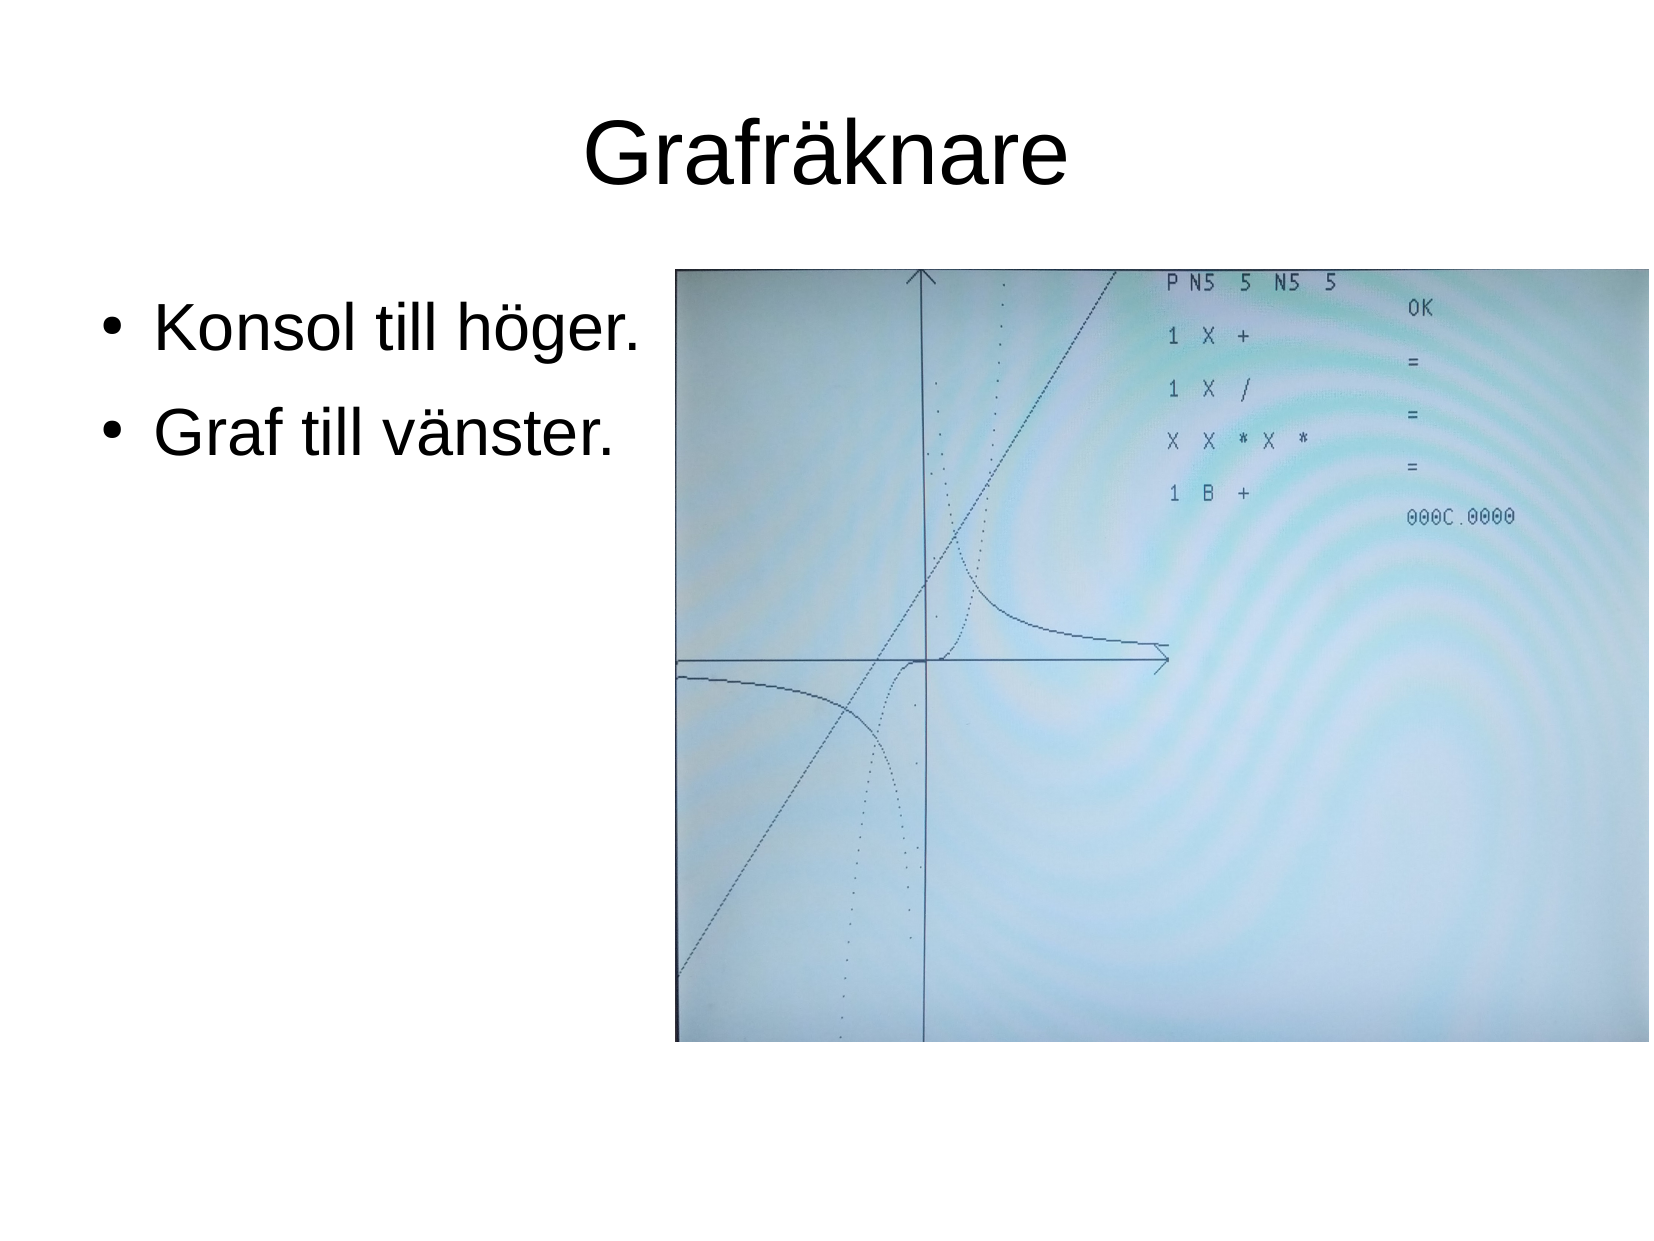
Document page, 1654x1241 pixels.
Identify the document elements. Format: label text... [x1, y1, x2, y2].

title Grafräknare [82, 49, 1571, 257]
picture [675, 269, 1649, 1042]
list Konsol till höger. Graf till vänster. [82, 290, 675, 1010]
